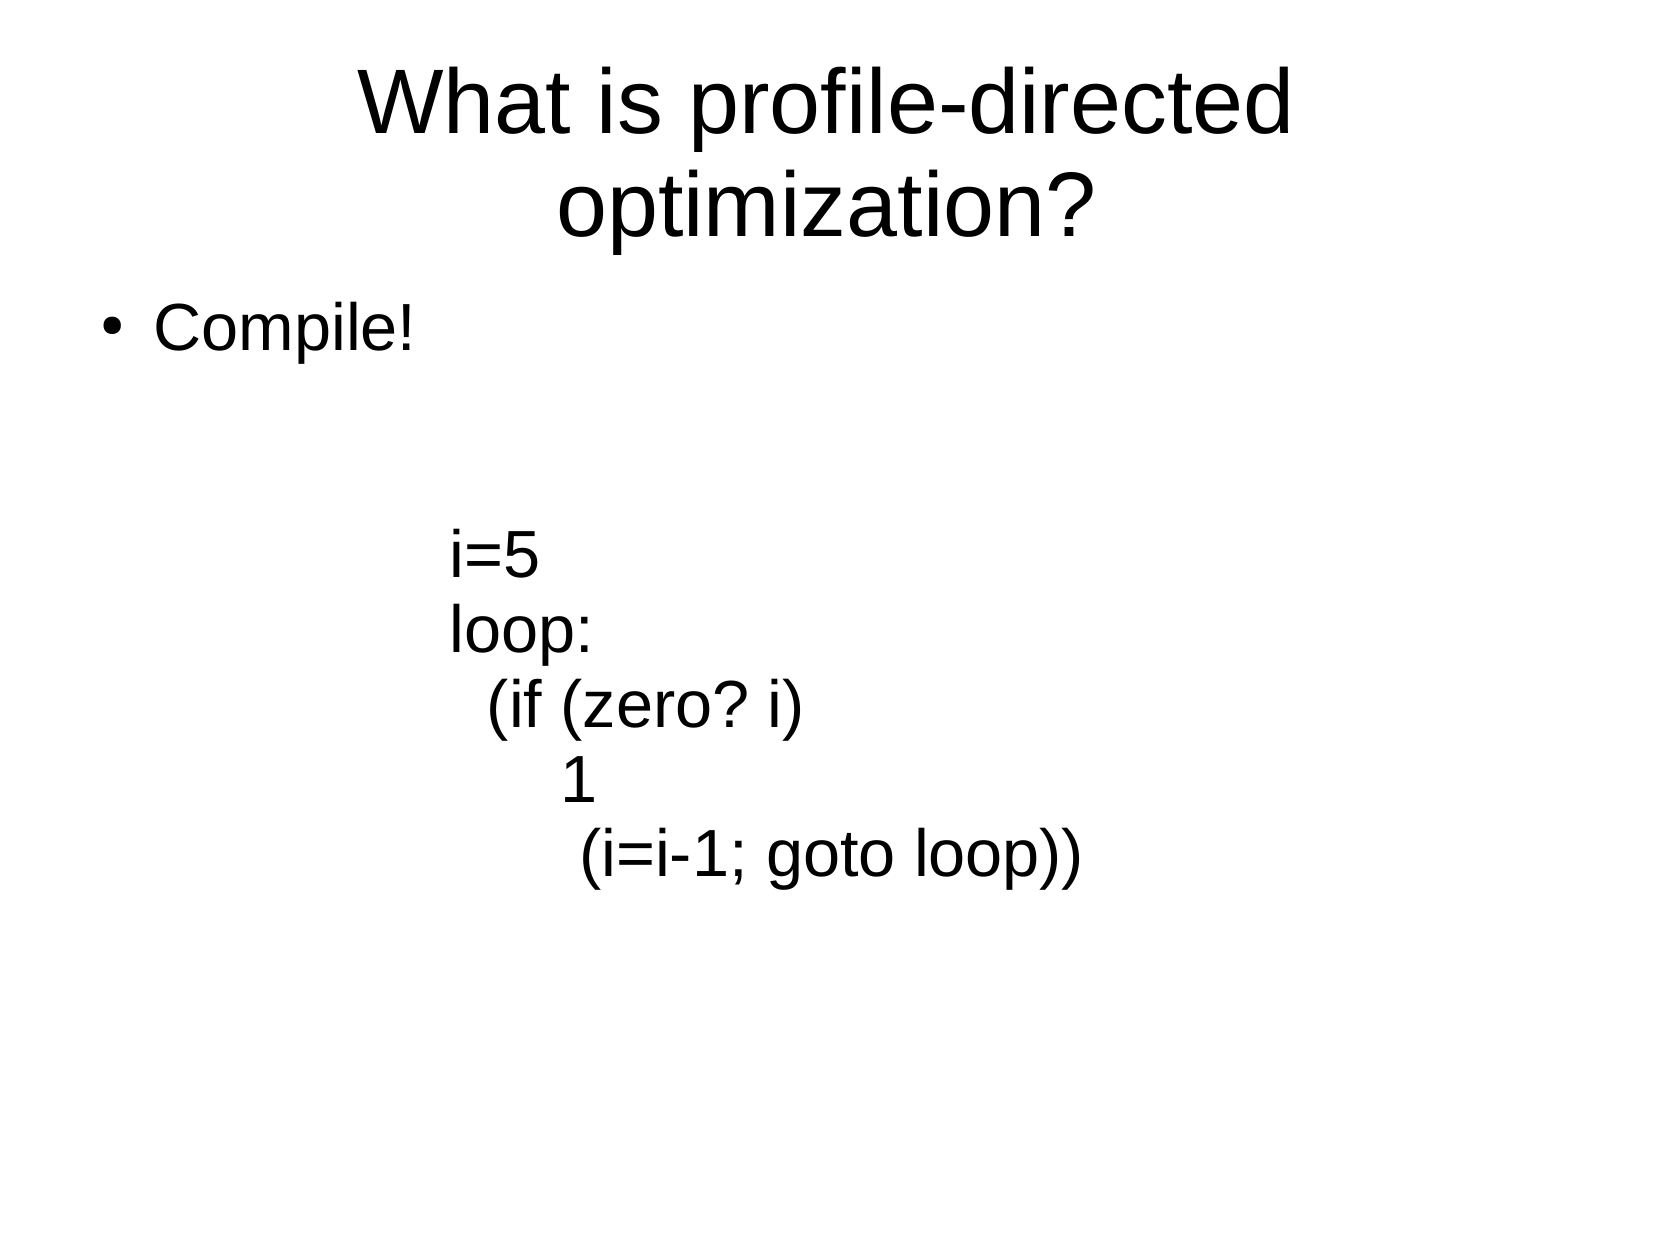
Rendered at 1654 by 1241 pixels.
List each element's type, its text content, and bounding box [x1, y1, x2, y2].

text_box i=5 loop: (if (zero? i) 1 (i=i-1; goto loop)) [435, 510, 1100, 940]
list Compile! [82, 290, 1571, 1010]
title What is profile-directed optimization? [82, 39, 1571, 267]
